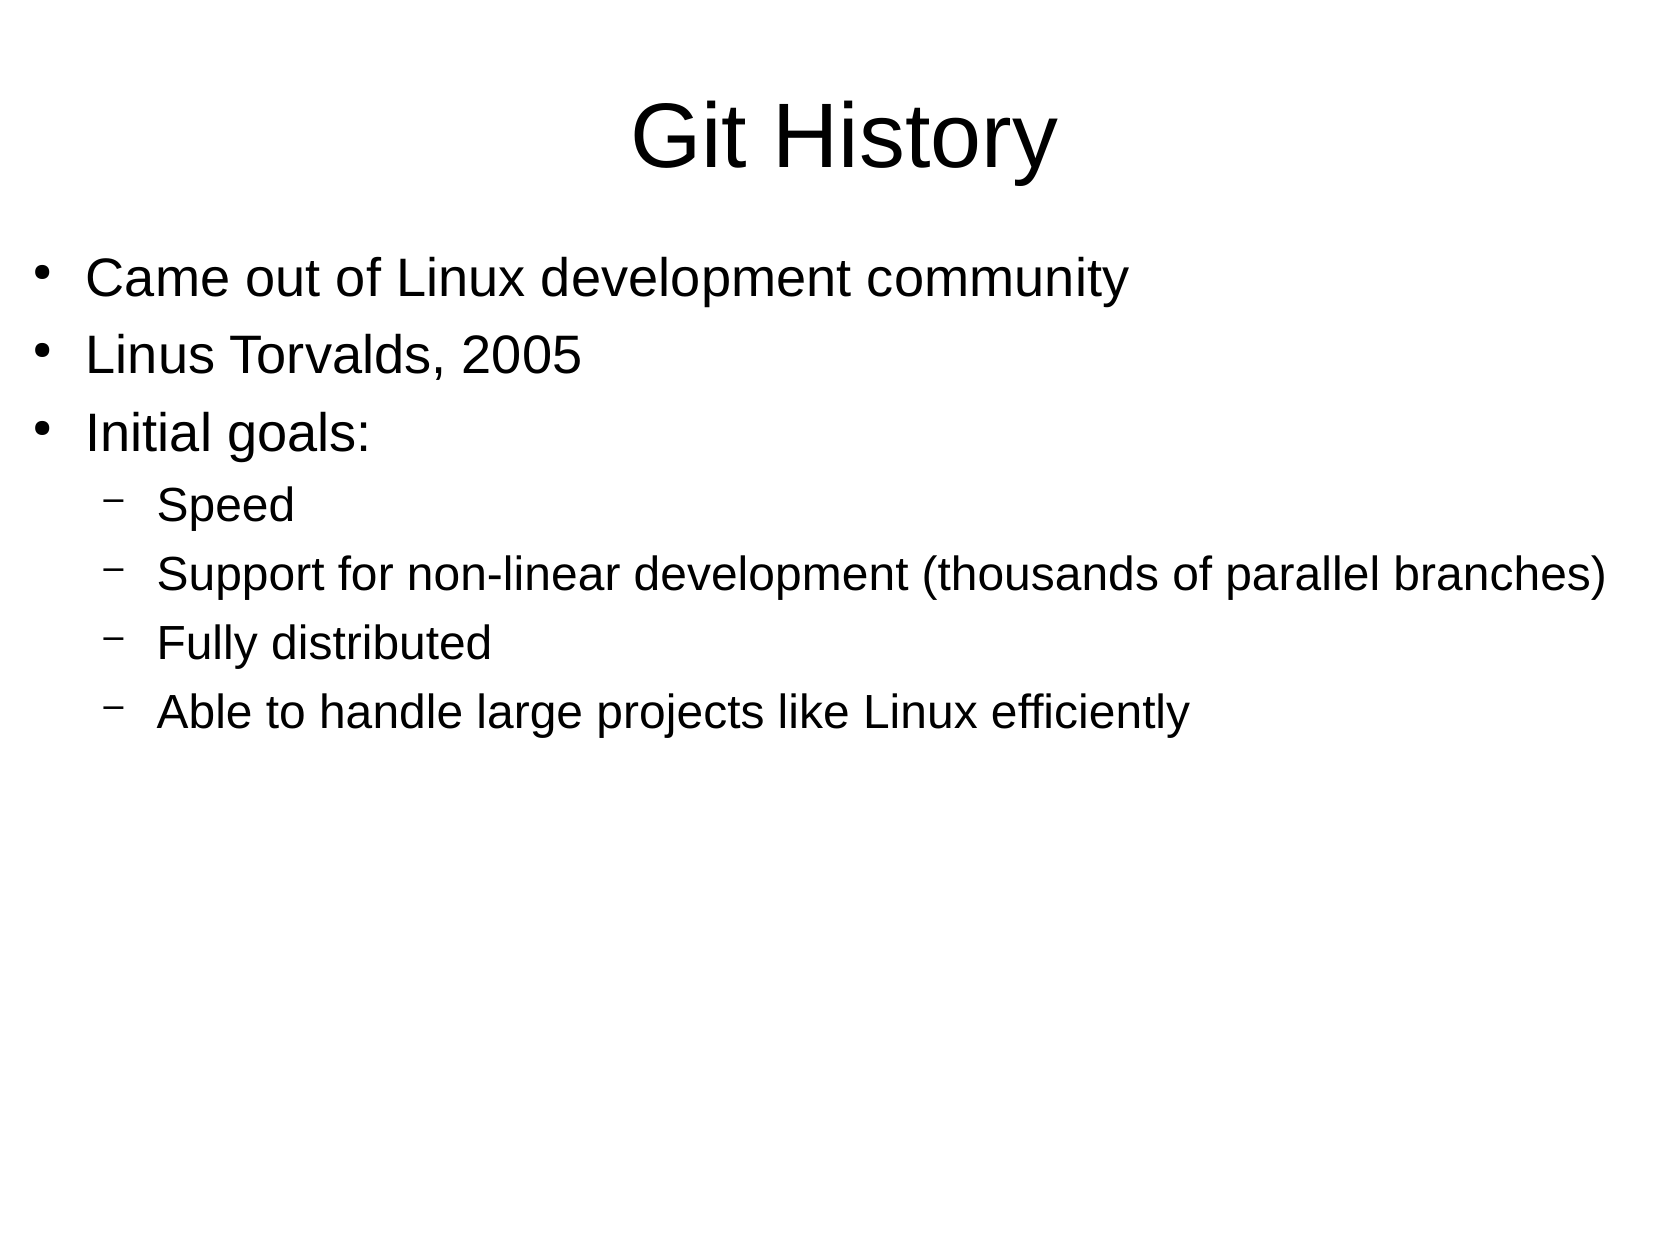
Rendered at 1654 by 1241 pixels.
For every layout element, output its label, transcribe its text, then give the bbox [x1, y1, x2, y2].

list Came out of Linux development community Linus Torvalds, 2005 Initial goals: Speed Support for non-linear development (thousands of parallel branches) Fully distributed Able to handle large projects like Linux efficiently [0, 234, 1654, 1061]
title Git History [0, 27, 1654, 234]
